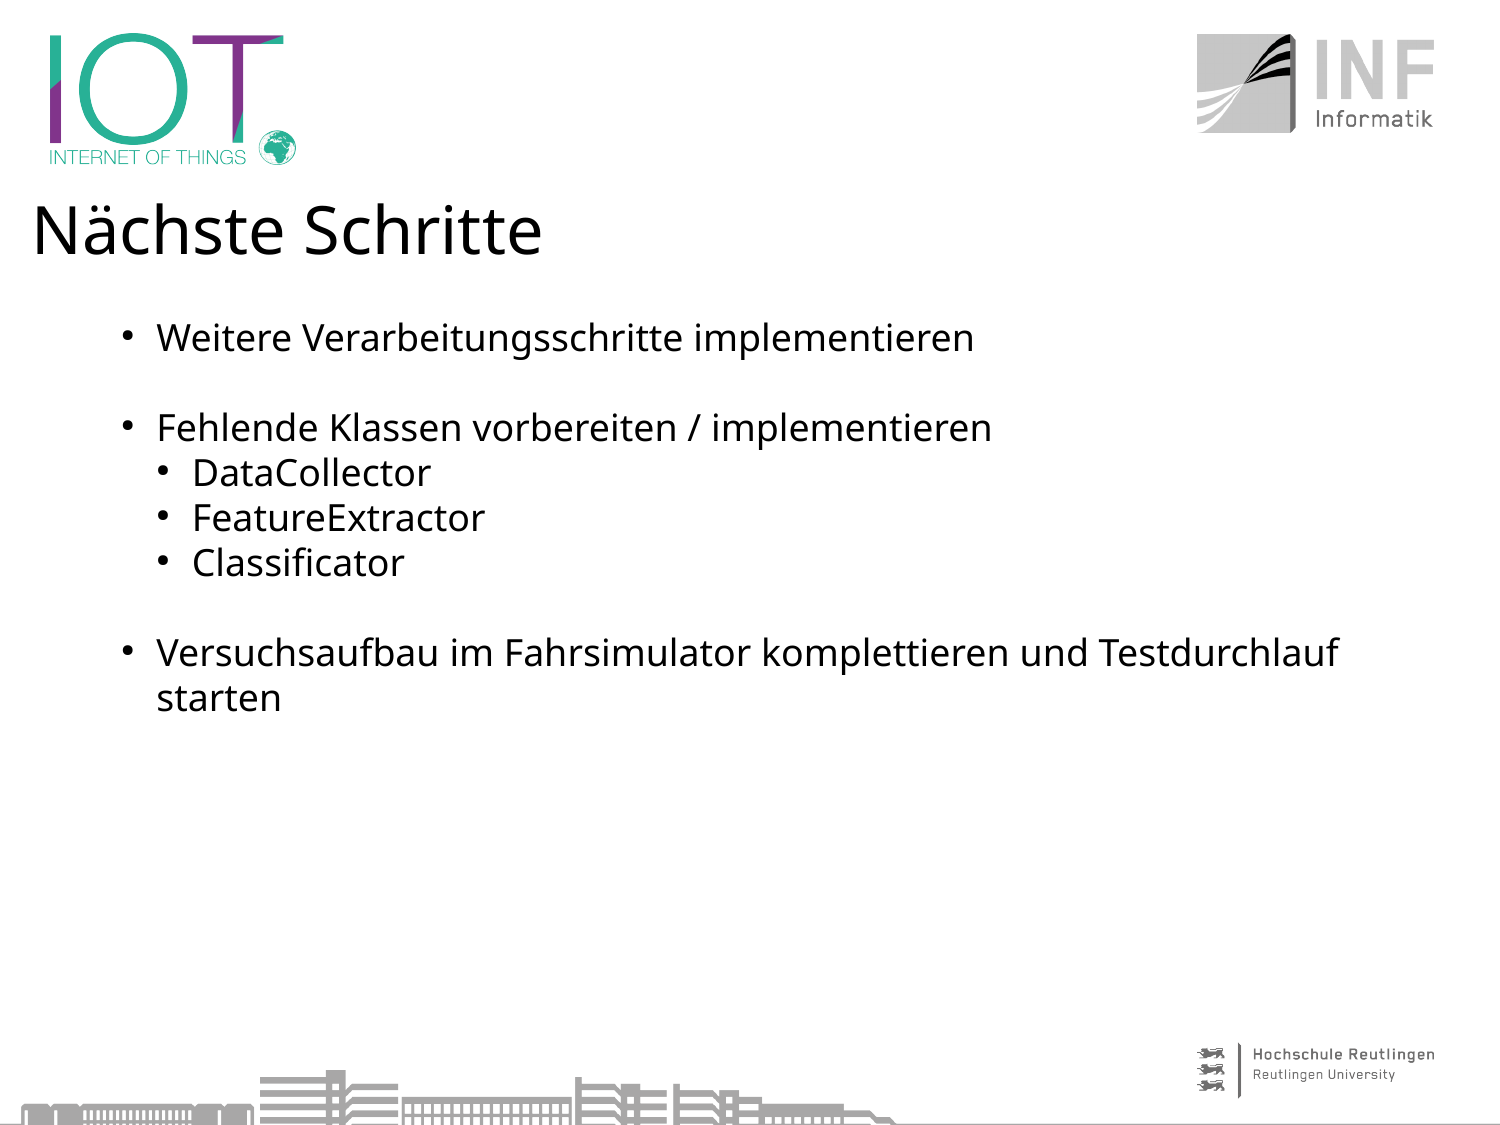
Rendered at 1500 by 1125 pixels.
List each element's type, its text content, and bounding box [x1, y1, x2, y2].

picture [0, 1042, 1500, 1125]
picture [50, 33, 296, 165]
picture [1197, 34, 1434, 133]
text_box Weitere Verarbeitungsschritte implementieren Fehlende Klassen vorbereiten / implementieren DataCollector FeatureExtractor Classificator Versuchsaufbau im Fahrsimulator komplettieren und Testdurchlauf starten [106, 307, 1418, 700]
text_box Nächste Schritte [16, 180, 1464, 284]
